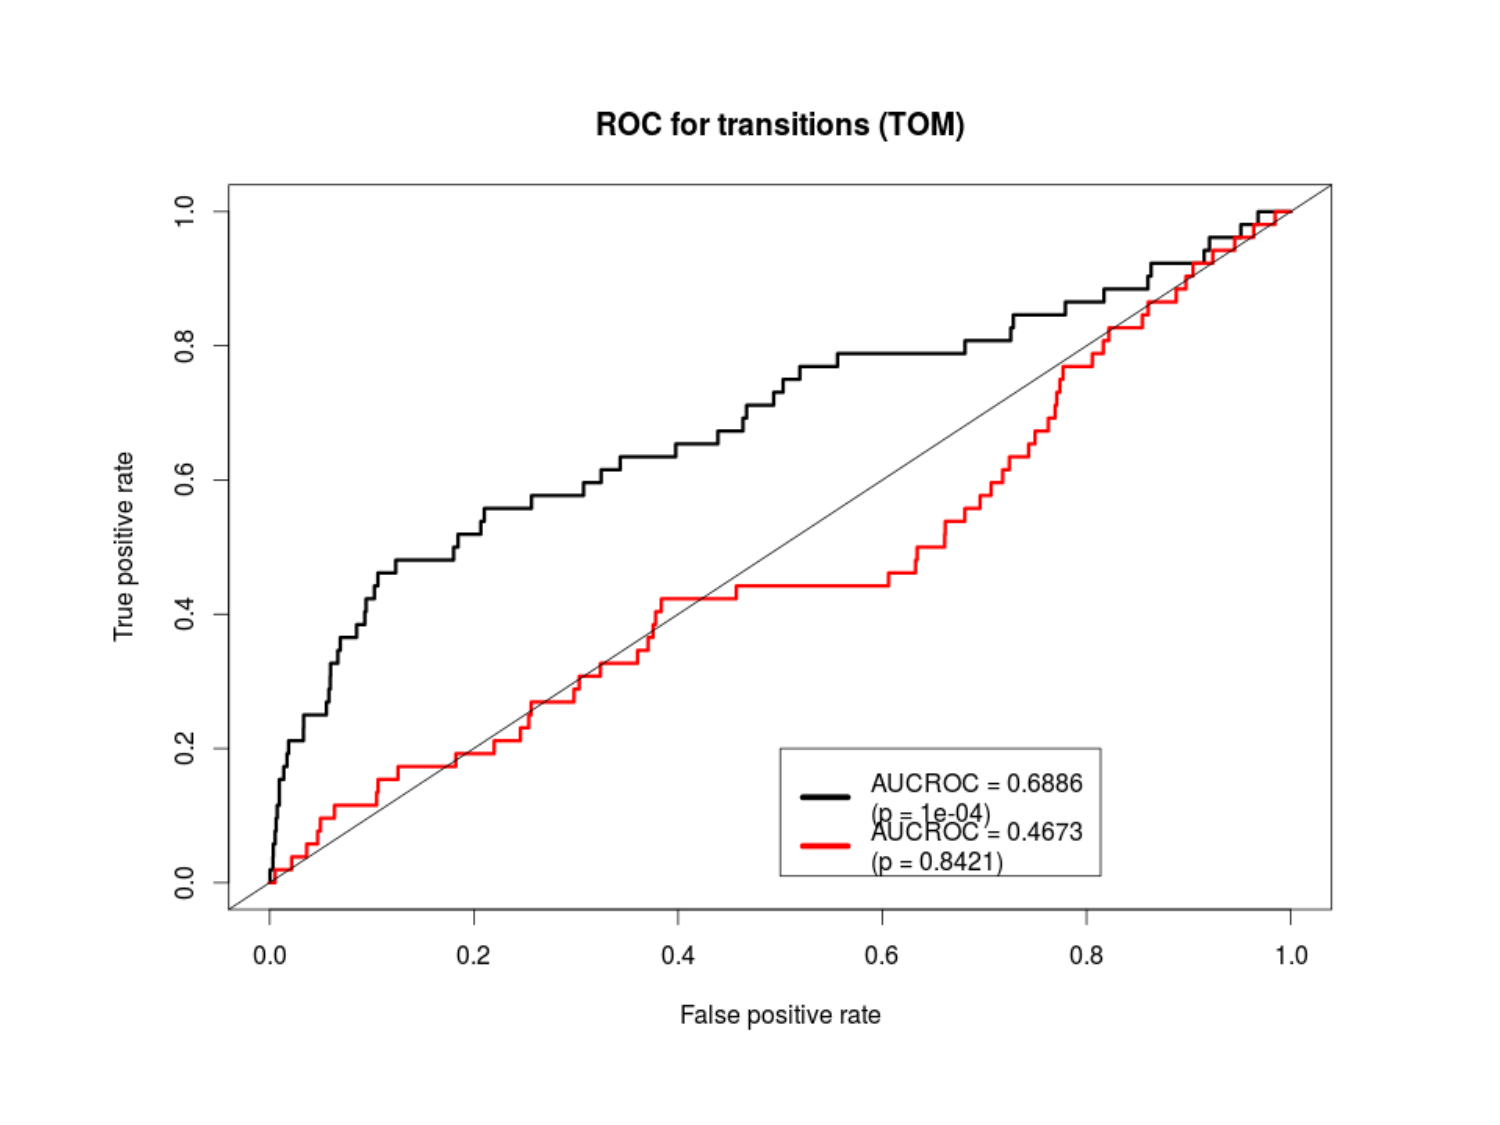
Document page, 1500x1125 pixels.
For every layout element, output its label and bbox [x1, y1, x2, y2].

picture [106, 62, 1395, 1063]
